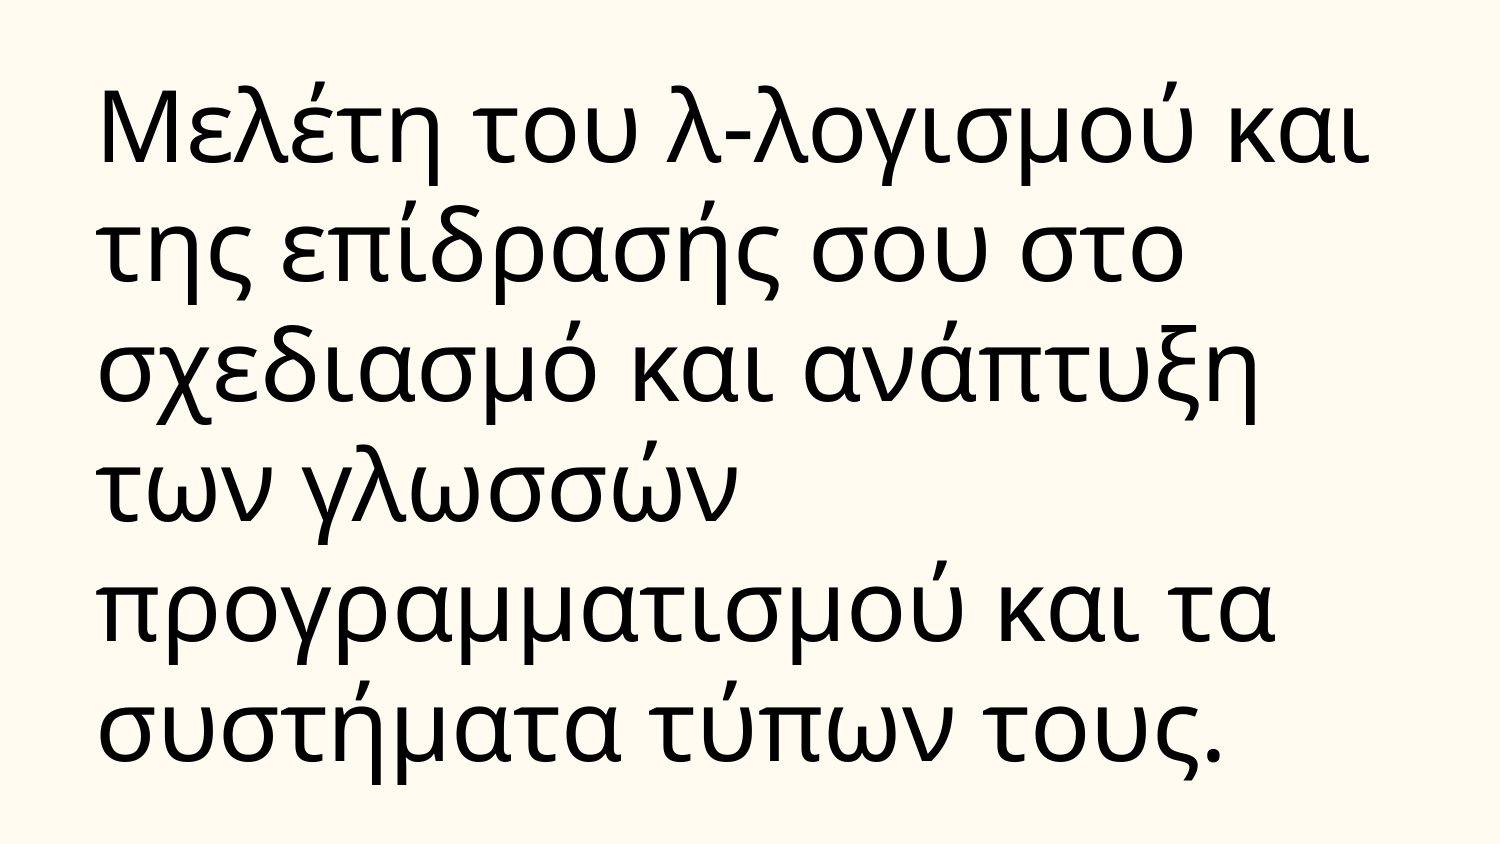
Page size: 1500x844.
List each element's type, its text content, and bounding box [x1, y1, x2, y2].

title Μελέτη του λ-λογισμού και της επίδρασής σου στο σχεδιασμό και ανάπτυξη των γλωσσών προγραμματισμού και τα συστήματα τύπων τους. [80, 86, 1410, 758]
